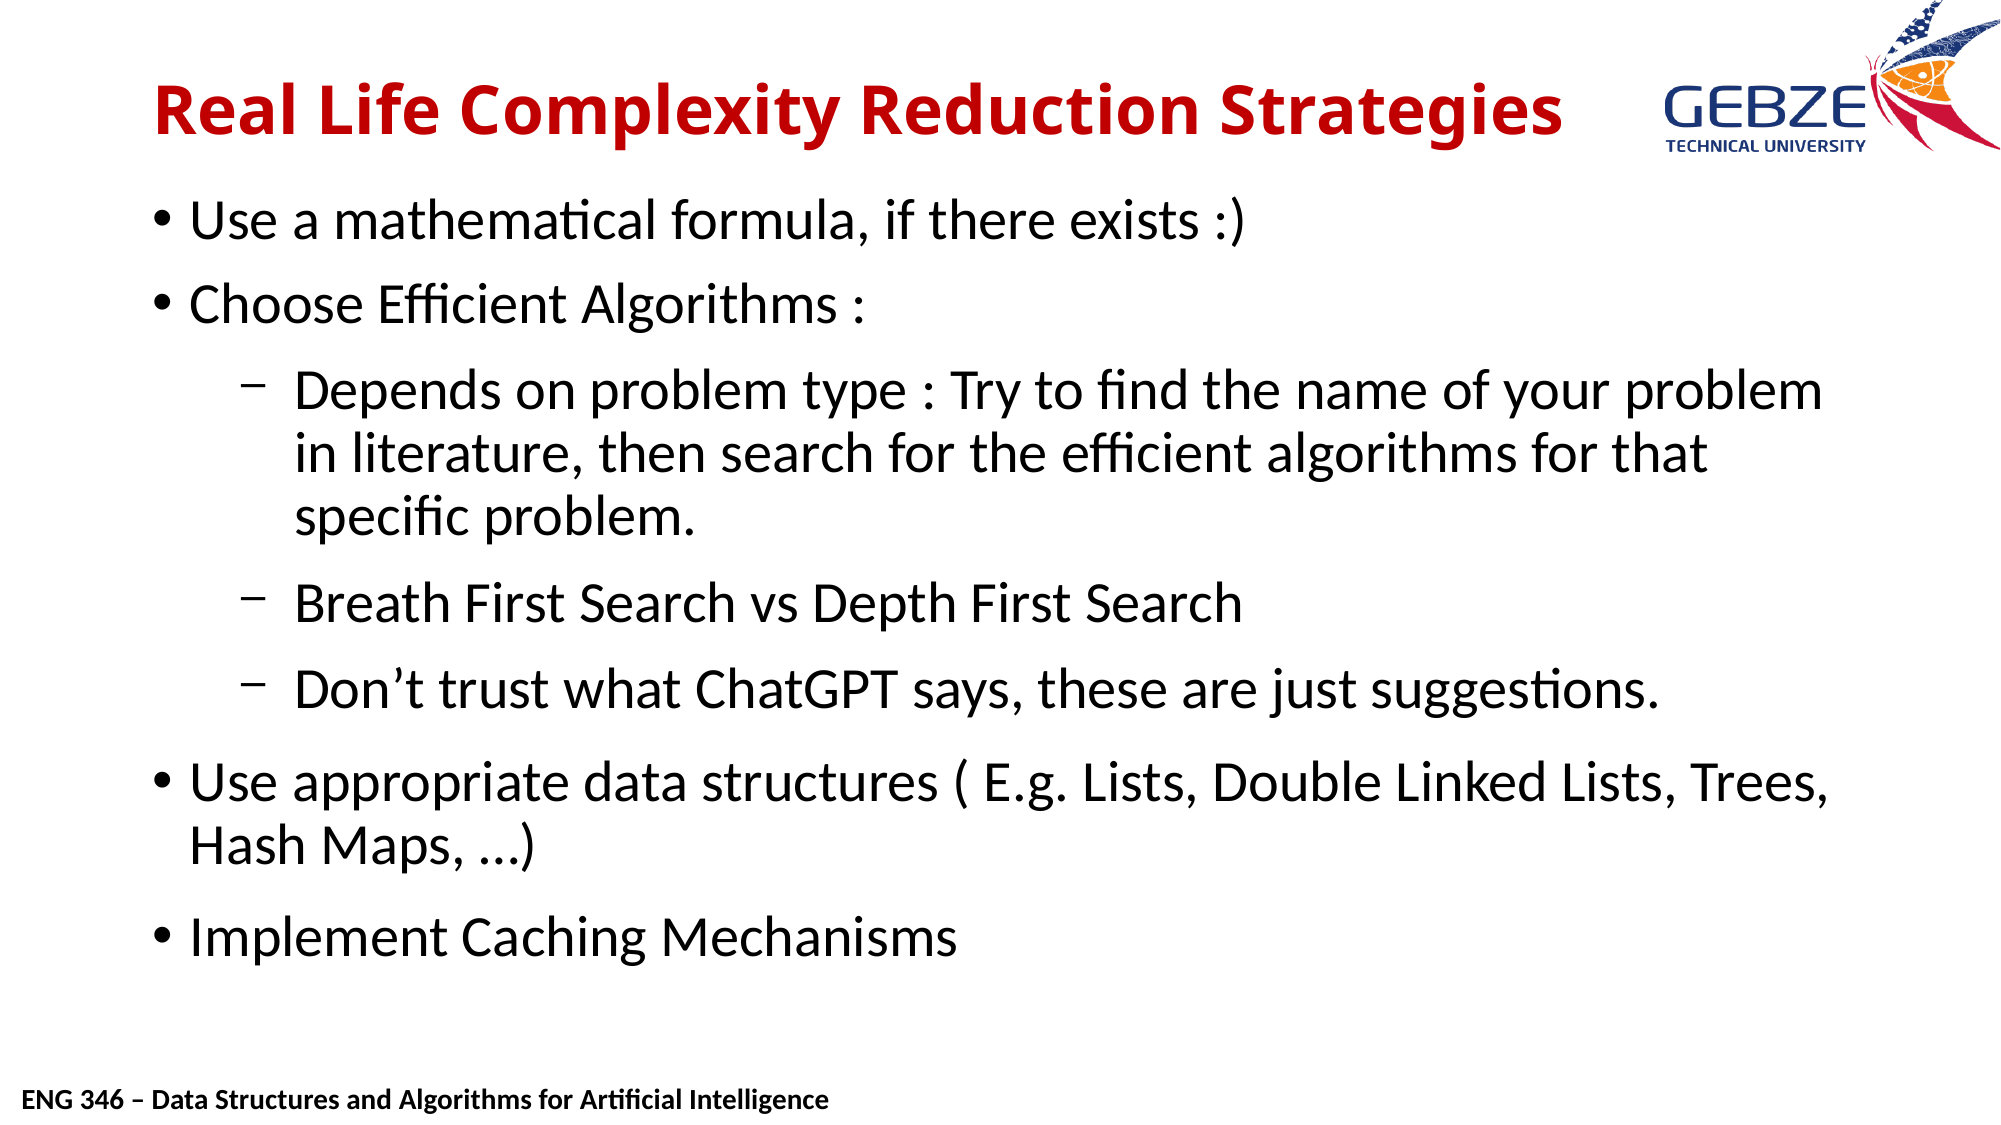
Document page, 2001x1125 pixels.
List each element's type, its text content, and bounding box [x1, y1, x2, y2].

title Real Life Complexity Reduction Strategies [137, 59, 1613, 166]
list Use a mathematical formula, if there exists :) Choose Efficient Algorithms : Depends on problem type : Try to find the name of your problem in literature, then search for the efficient algorithms for that specific problem. Breath First Search vs Depth First Search Don’t trust what ChatGPT says, these are just suggestions. Use appropriate data structures ( E.g. Lists, Double Linked Lists, Trees, Hash Maps, …) Implement Caching Mechanisms [137, 181, 1863, 1013]
picture [1665, 0, 2001, 152]
